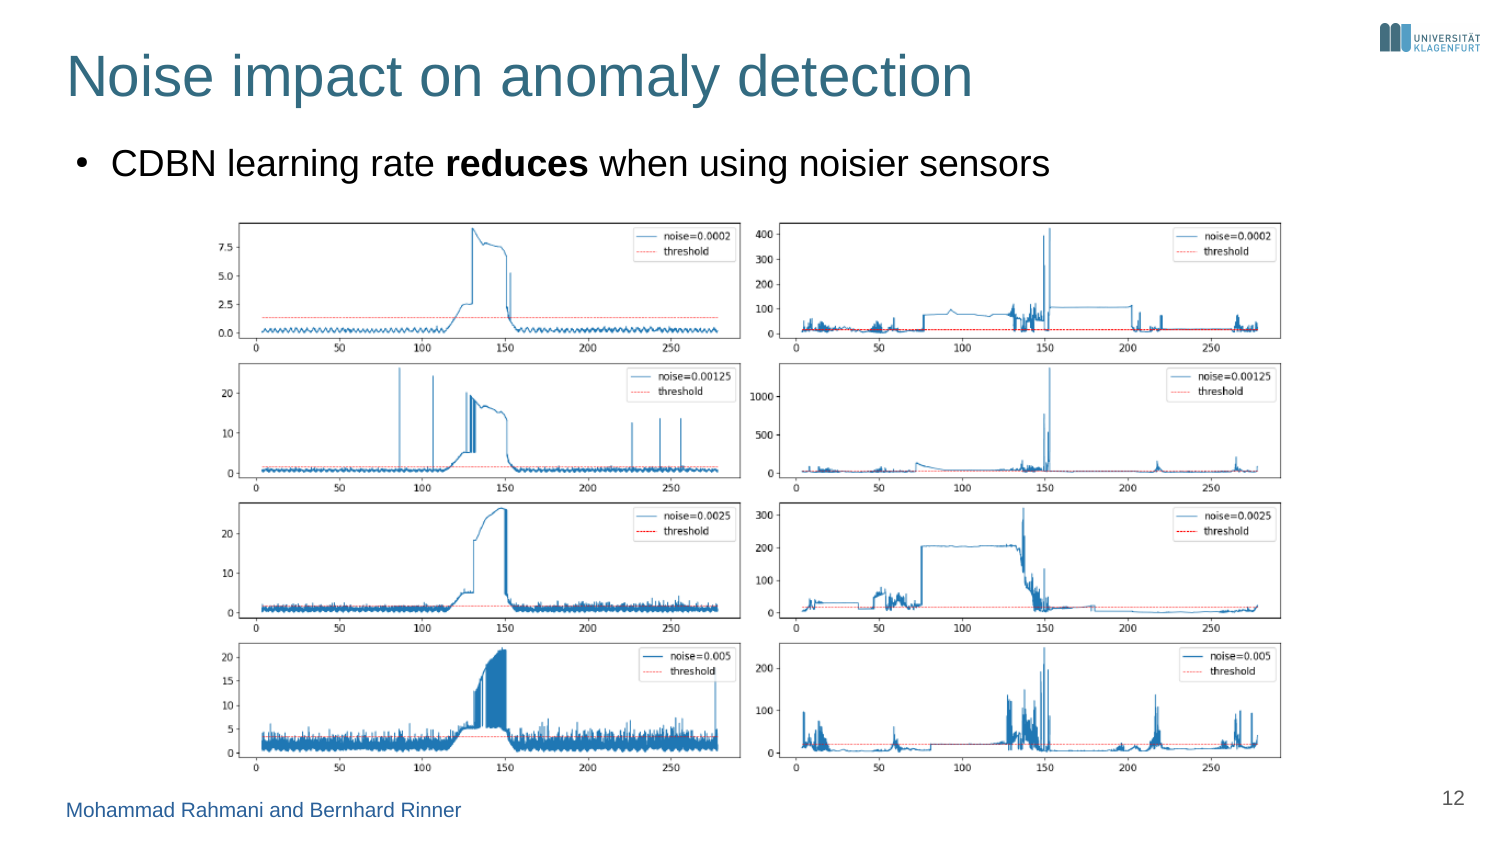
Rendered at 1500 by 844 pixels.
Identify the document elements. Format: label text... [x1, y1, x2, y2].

picture [210, 203, 1291, 781]
text_box <number> [1389, 764, 1480, 830]
text_box CDBN learning rate reduces when using noisier sensors [60, 135, 1366, 234]
picture [1449, 23, 1480, 52]
title Noise impact on anomaly detection [51, 23, 1449, 118]
